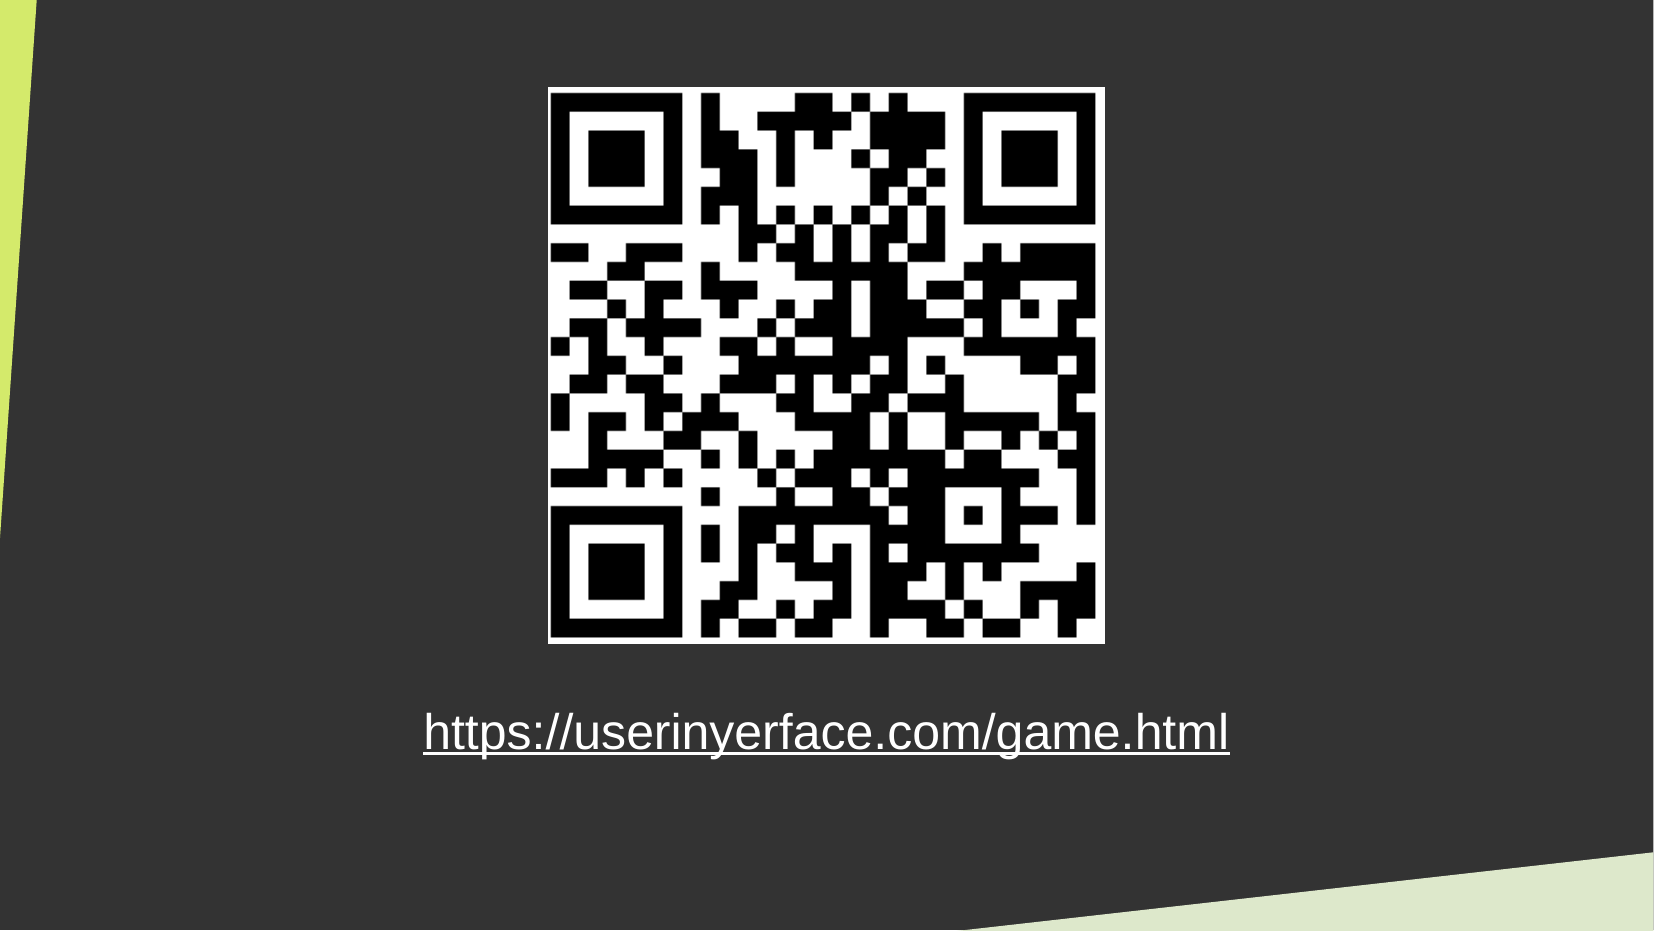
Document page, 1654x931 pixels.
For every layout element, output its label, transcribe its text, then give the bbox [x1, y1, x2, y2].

text_box [956, 852, 1654, 931]
picture [548, 87, 1105, 644]
text_box [0, 0, 37, 538]
text_box https://userinyerface.com/game.html [408, 696, 1246, 768]
